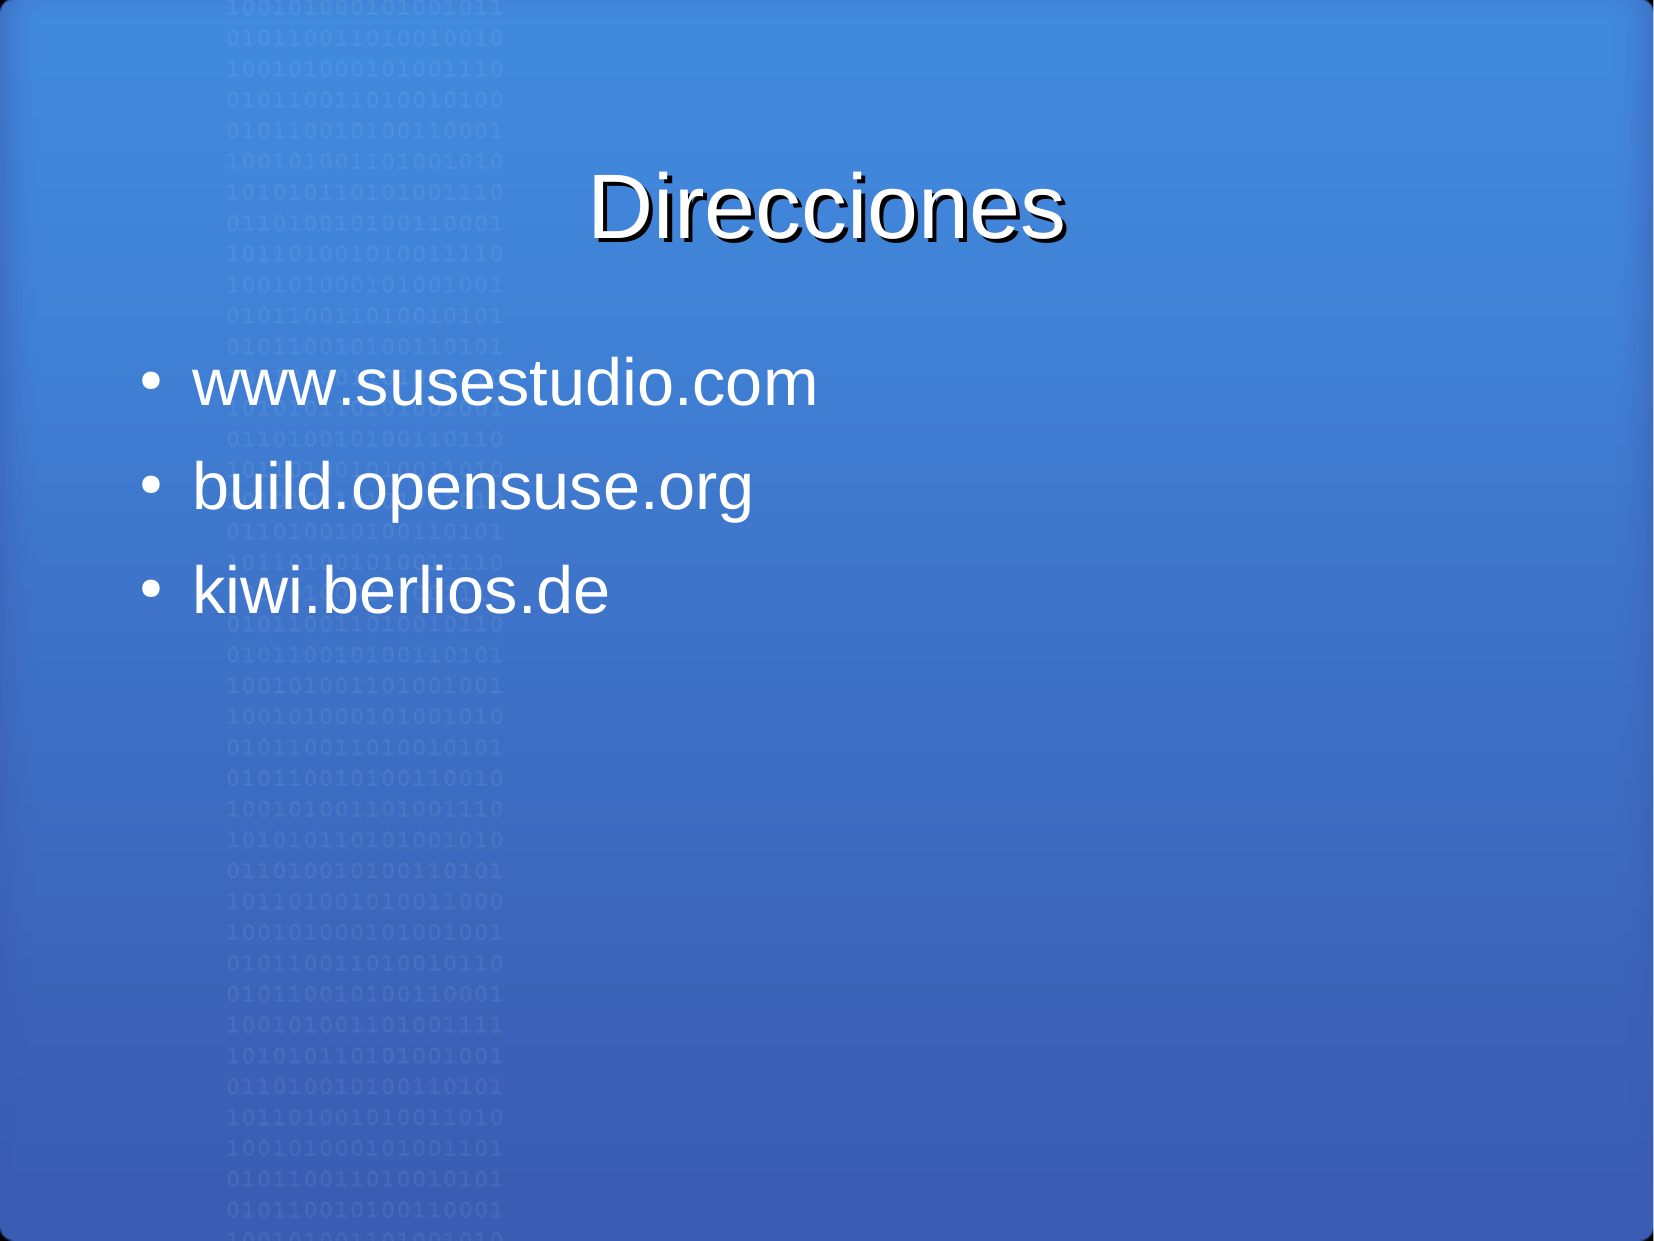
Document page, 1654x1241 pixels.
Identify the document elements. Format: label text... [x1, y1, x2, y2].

title Direcciones [121, 110, 1534, 303]
list www.susestudio.com build.opensuse.org kiwi.berlios.de [121, 344, 1534, 1112]
picture [0, 0, 1654, 1241]
